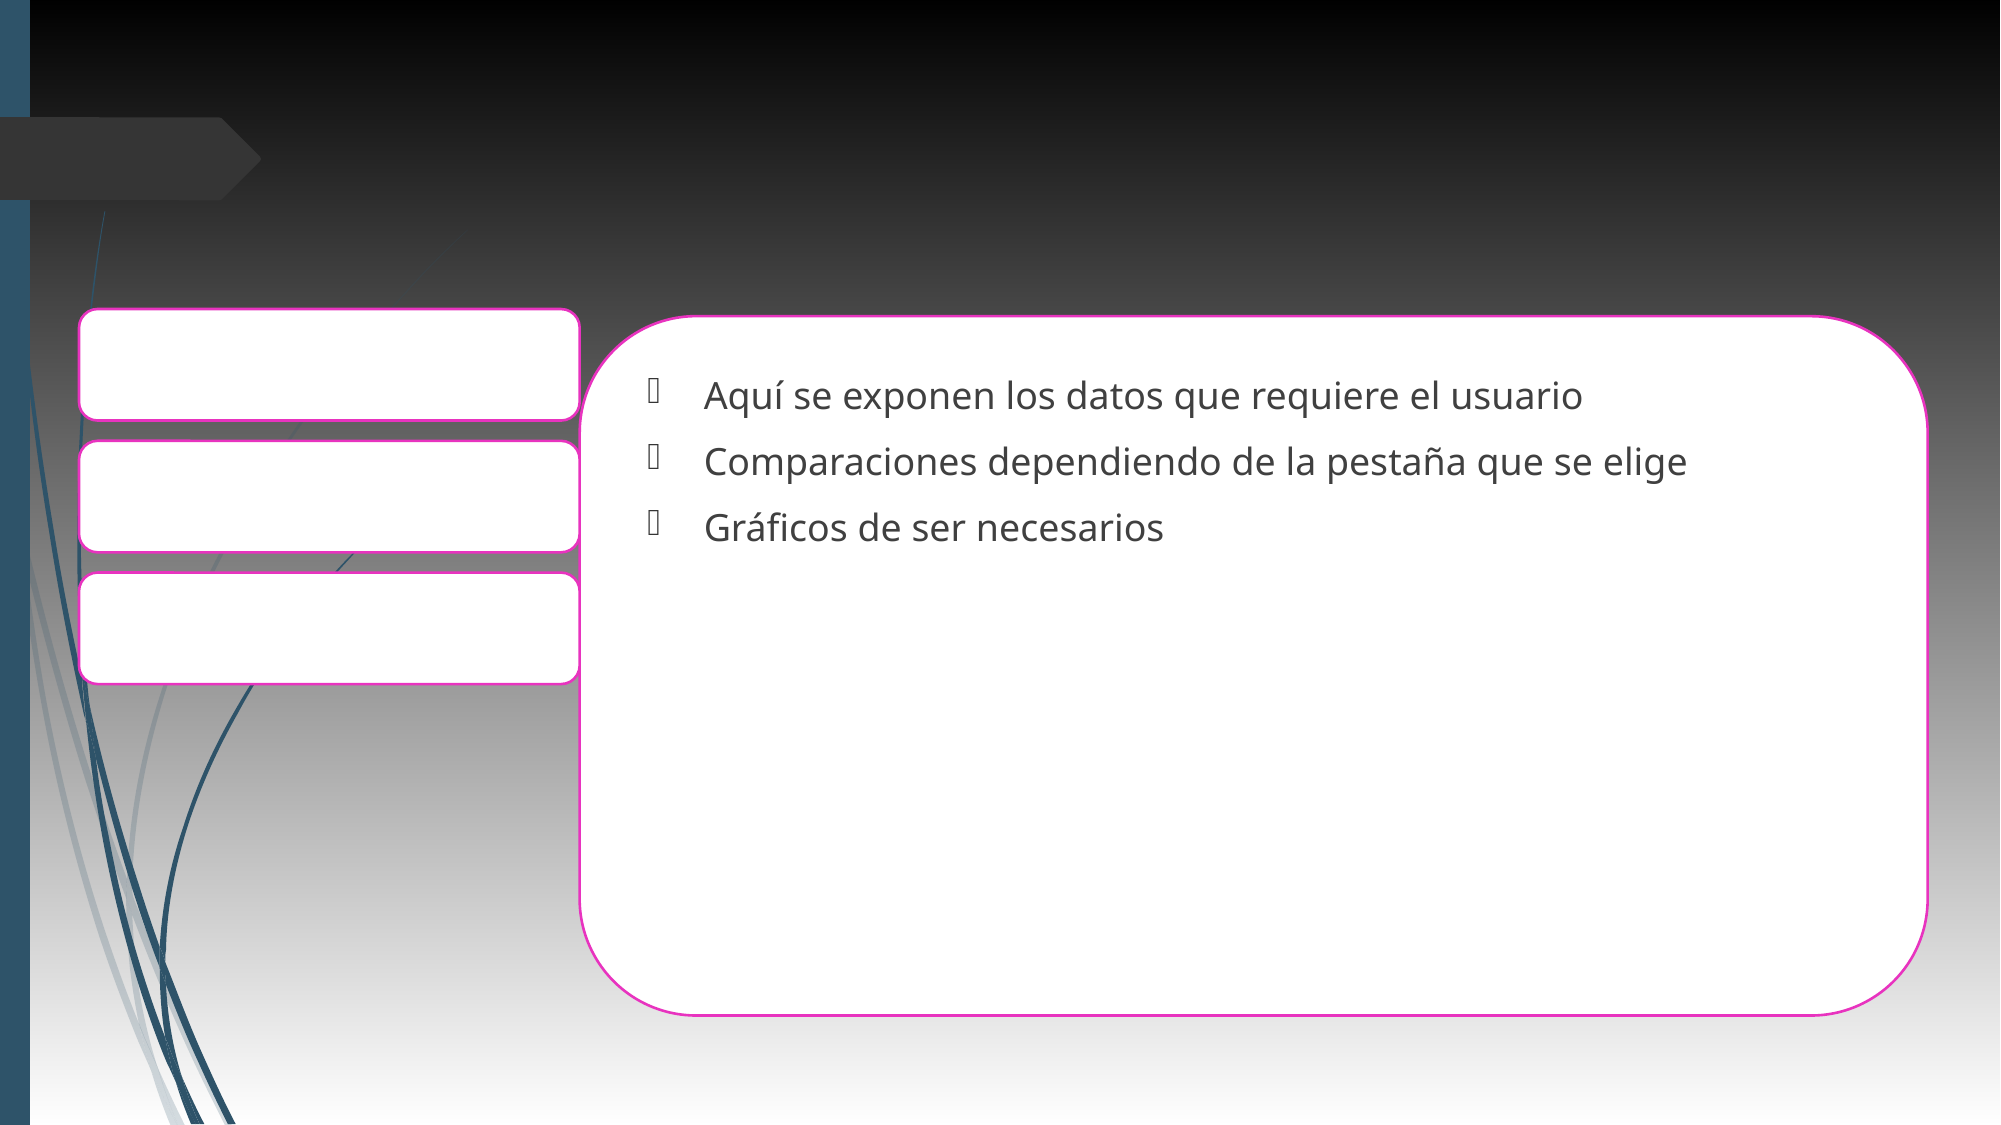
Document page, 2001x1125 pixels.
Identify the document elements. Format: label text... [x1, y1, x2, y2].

list Aquí se exponen los datos que requiere el usuario Comparaciones dependiendo de la pestaña que se elige Gráficos de ser necesarios [632, 364, 1888, 970]
text_box [78, 316, 1928, 1016]
text_box [78, 308, 580, 421]
